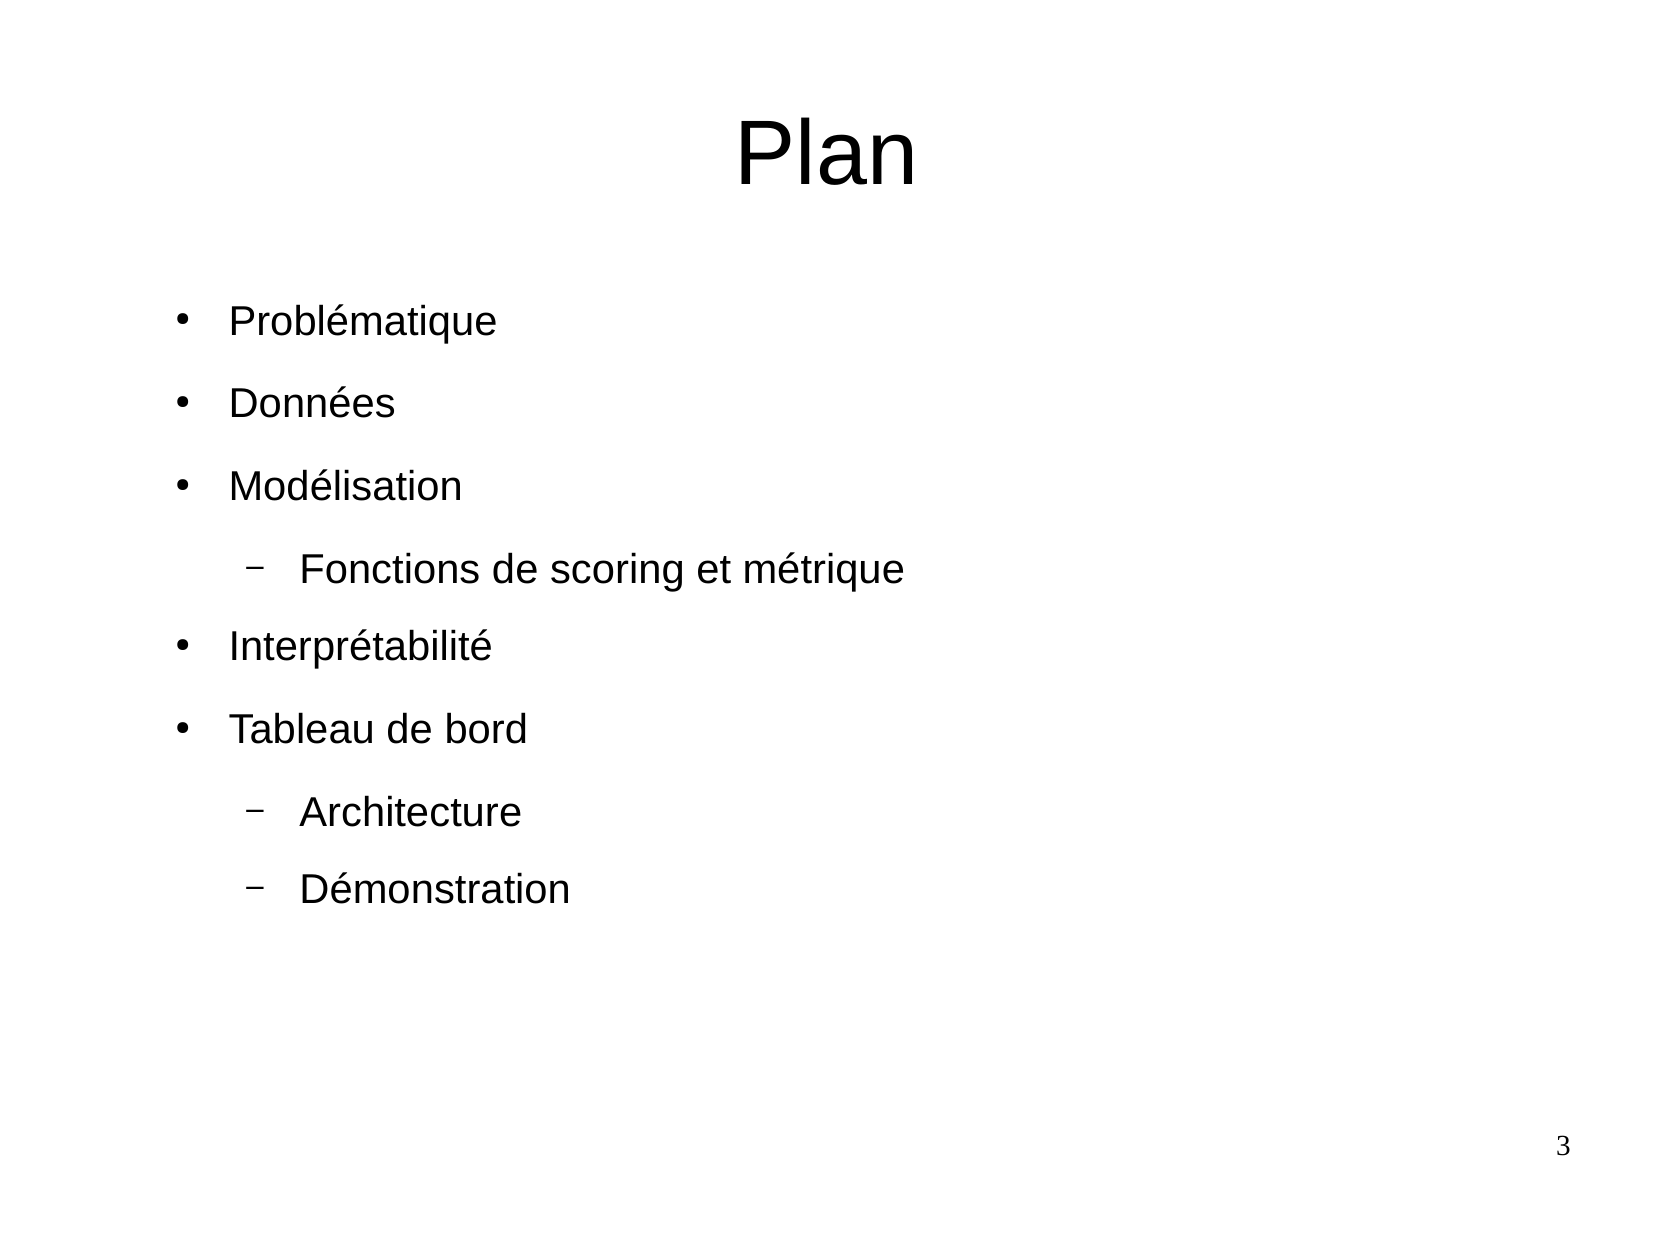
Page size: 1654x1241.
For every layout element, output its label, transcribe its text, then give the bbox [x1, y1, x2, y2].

list Problématique Données Modélisation Fonctions de scoring et métrique Interprétabilité Tableau de bord Architecture Démonstration [82, 290, 1571, 1109]
title Plan [82, 49, 1571, 257]
